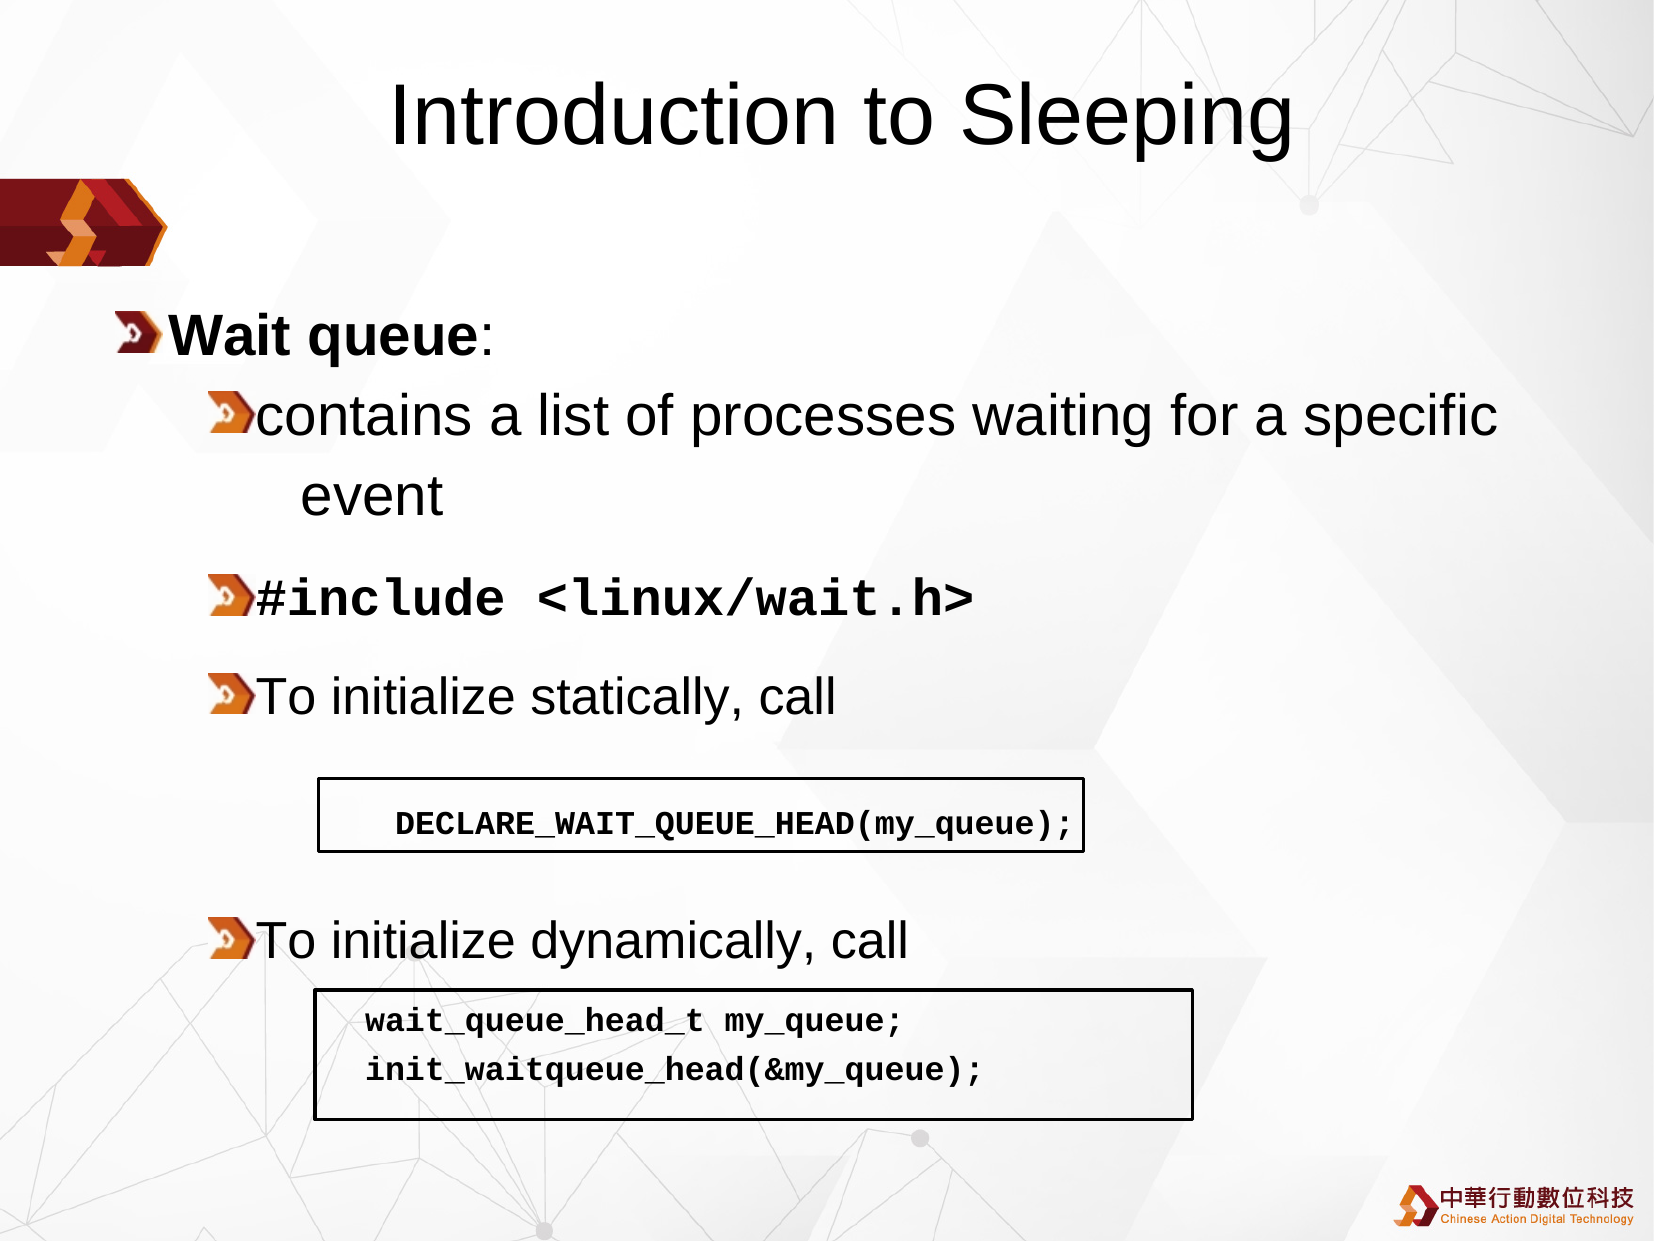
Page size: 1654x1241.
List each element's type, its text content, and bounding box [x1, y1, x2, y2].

title Introduction to Sleeping [82, 50, 1571, 257]
list Wait queue: contains a list of processes waiting for a specific event #include <linux/wait.h> To initialize statically, call To initialize dynamically, call [317, 992, 1191, 996]
text_box wait_queue_head_t my_queue; init_waitqueue_head(&my_queue); [240, 996, 1464, 1141]
text_box DECLARE_WAIT_QUEUE_HEAD(my_queue); [320, 806, 1082, 850]
text_box wait_queue_head_t my_queue; init_waitqueue_head(&my_queue); [317, 996, 1191, 1118]
picture [0, 0, 1654, 1241]
text_box DECLARE_WAIT_QUEUE_HEAD(my_queue); [285, 806, 1111, 864]
list Wait queue: contains a list of processes waiting for a specific event #include <linux/wait.h> To initialize statically, call To initialize dynamically, call [82, 289, 1571, 1109]
